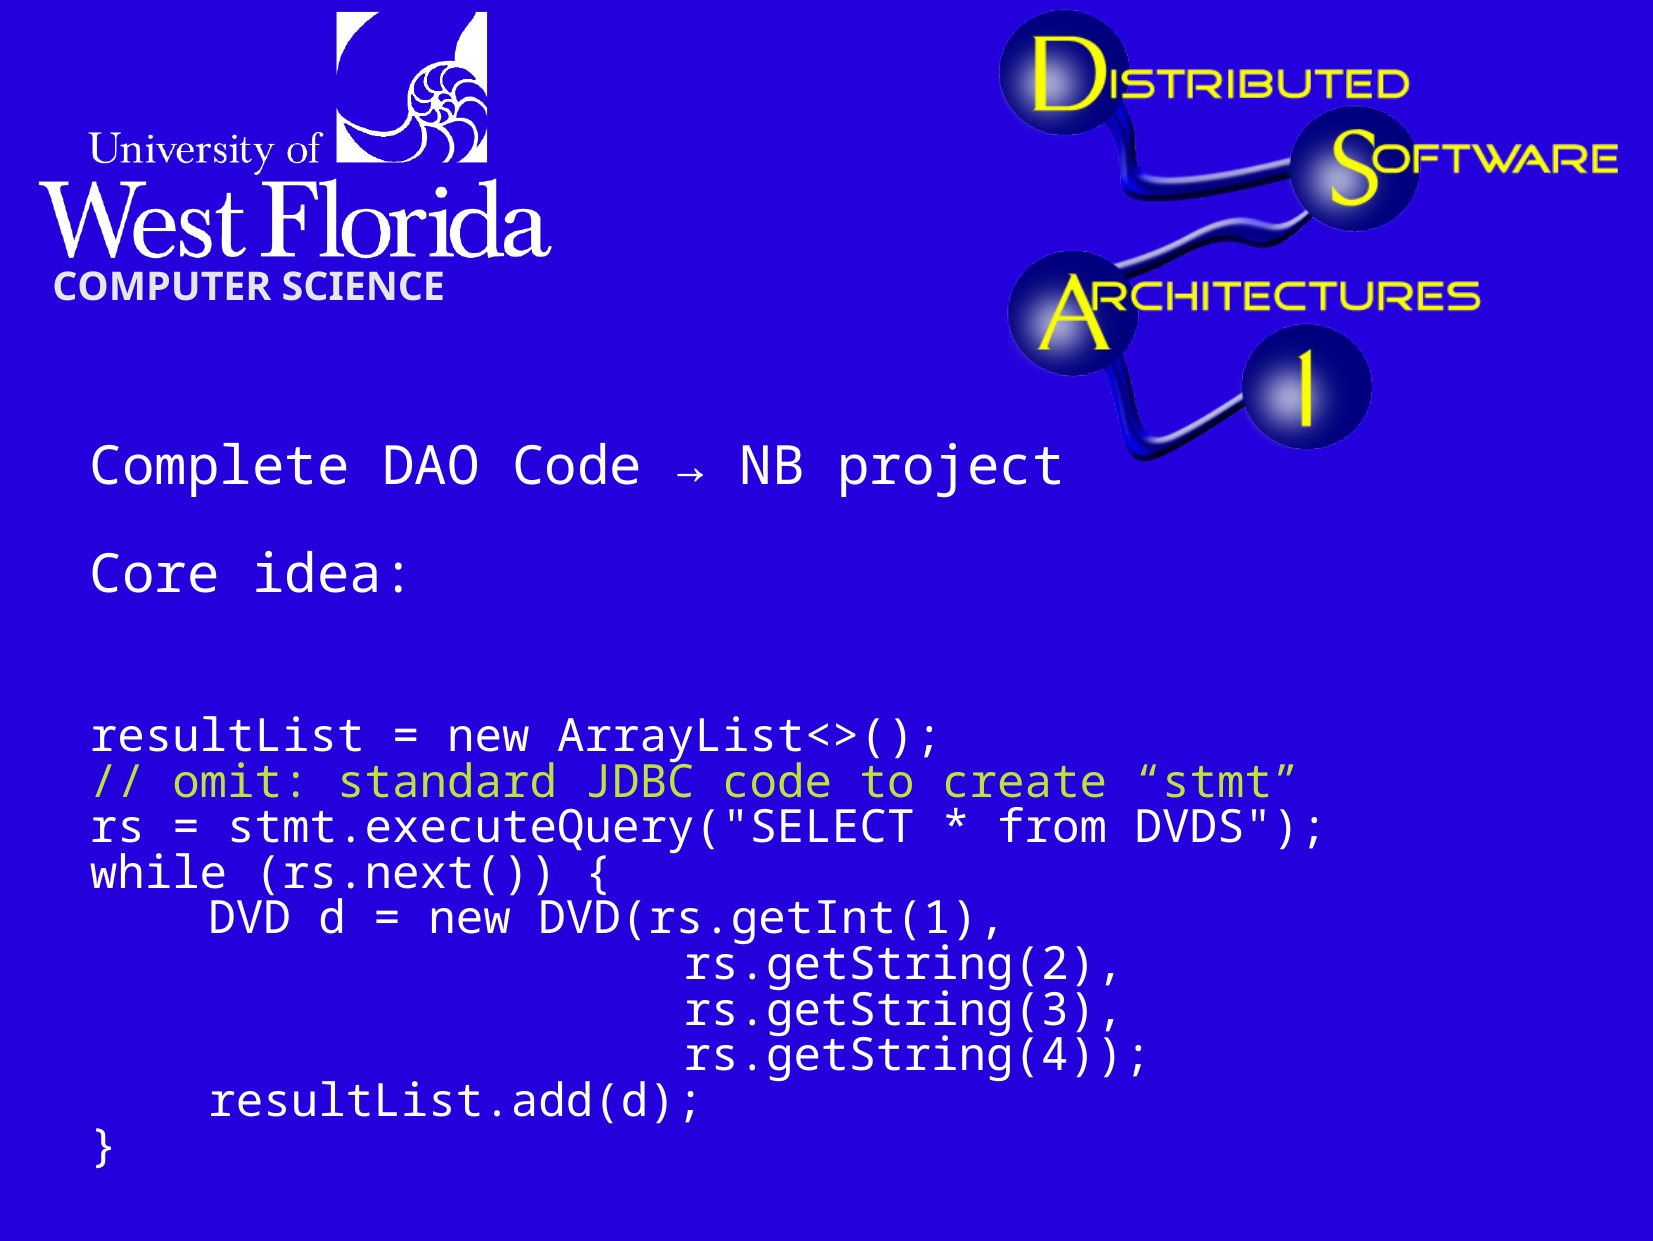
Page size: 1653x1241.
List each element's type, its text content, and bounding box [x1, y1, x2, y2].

text_box COMPUTER SCIENCE [37, 262, 563, 316]
picture [37, 0, 559, 262]
text_box Complete DAO Code → NB project Core idea: resultList = new ArrayList<>(); // omit: standard JDBC code to create “stmt” rs = stmt.executeQuery("SELECT * from DVDS"); while (rs.next()) { DVD d = new DVD(rs.getInt(1), rs.getString(2), rs.getString(3), rs.getString(4)); resultList.add(d); } [74, 434, 1538, 976]
picture [910, 0, 1653, 506]
